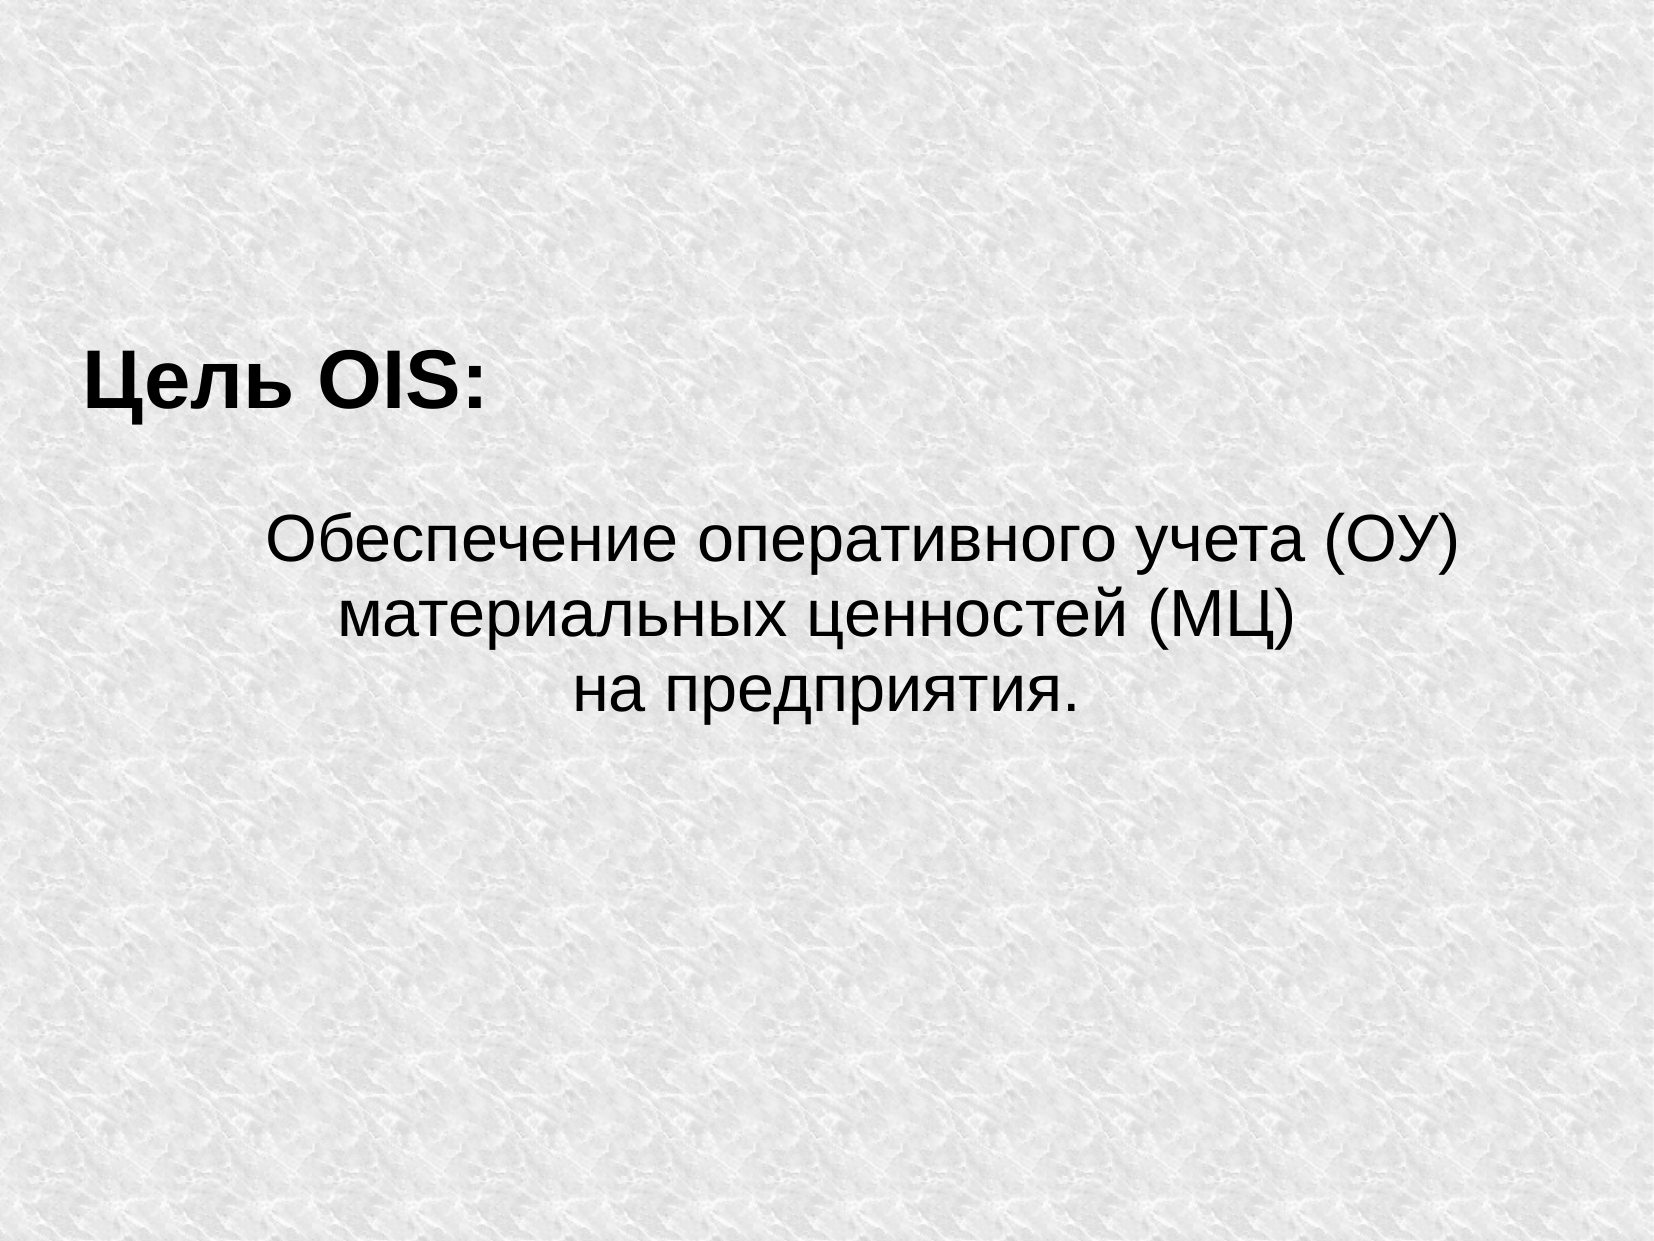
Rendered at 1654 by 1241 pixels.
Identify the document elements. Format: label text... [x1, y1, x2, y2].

subtitle Цель OIS: Обеспечение оперативного учета (ОУ) материальных ценностей (МЦ) на предприятия. [82, 49, 1571, 1010]
picture [0, 0, 1654, 1241]
